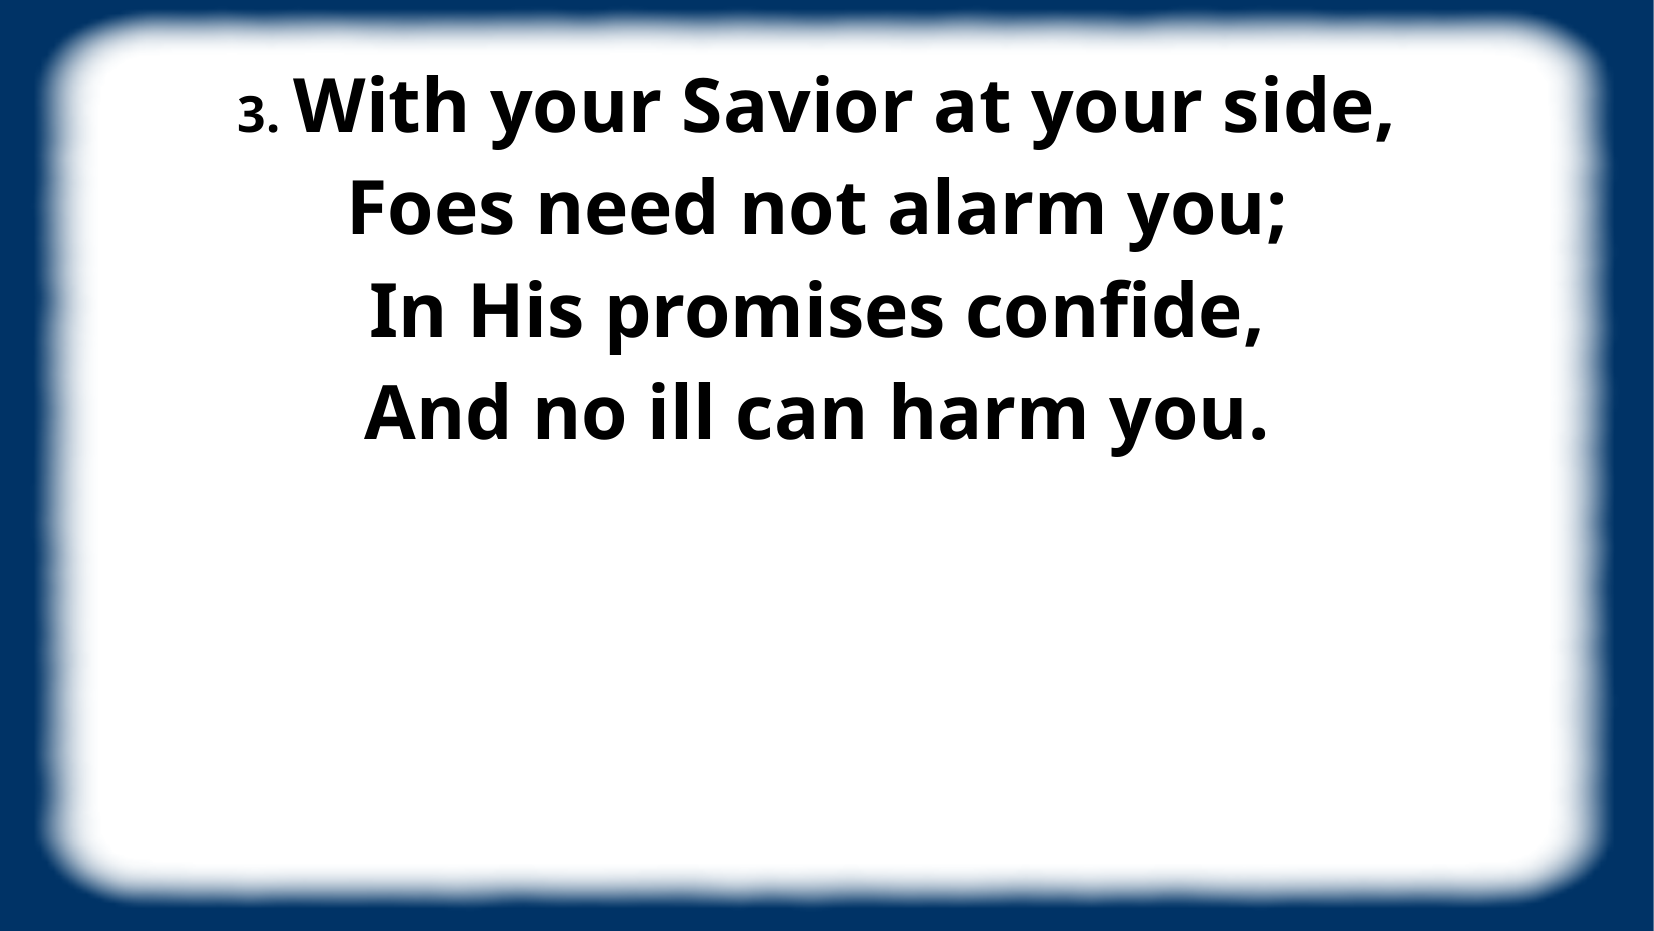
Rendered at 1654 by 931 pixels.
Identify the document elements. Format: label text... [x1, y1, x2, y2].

text_box 3. With your Savior at your side, Foes need not alarm you; In His promises confide, And no ill can harm you. [195, 45, 1441, 460]
picture [0, 0, 1654, 931]
